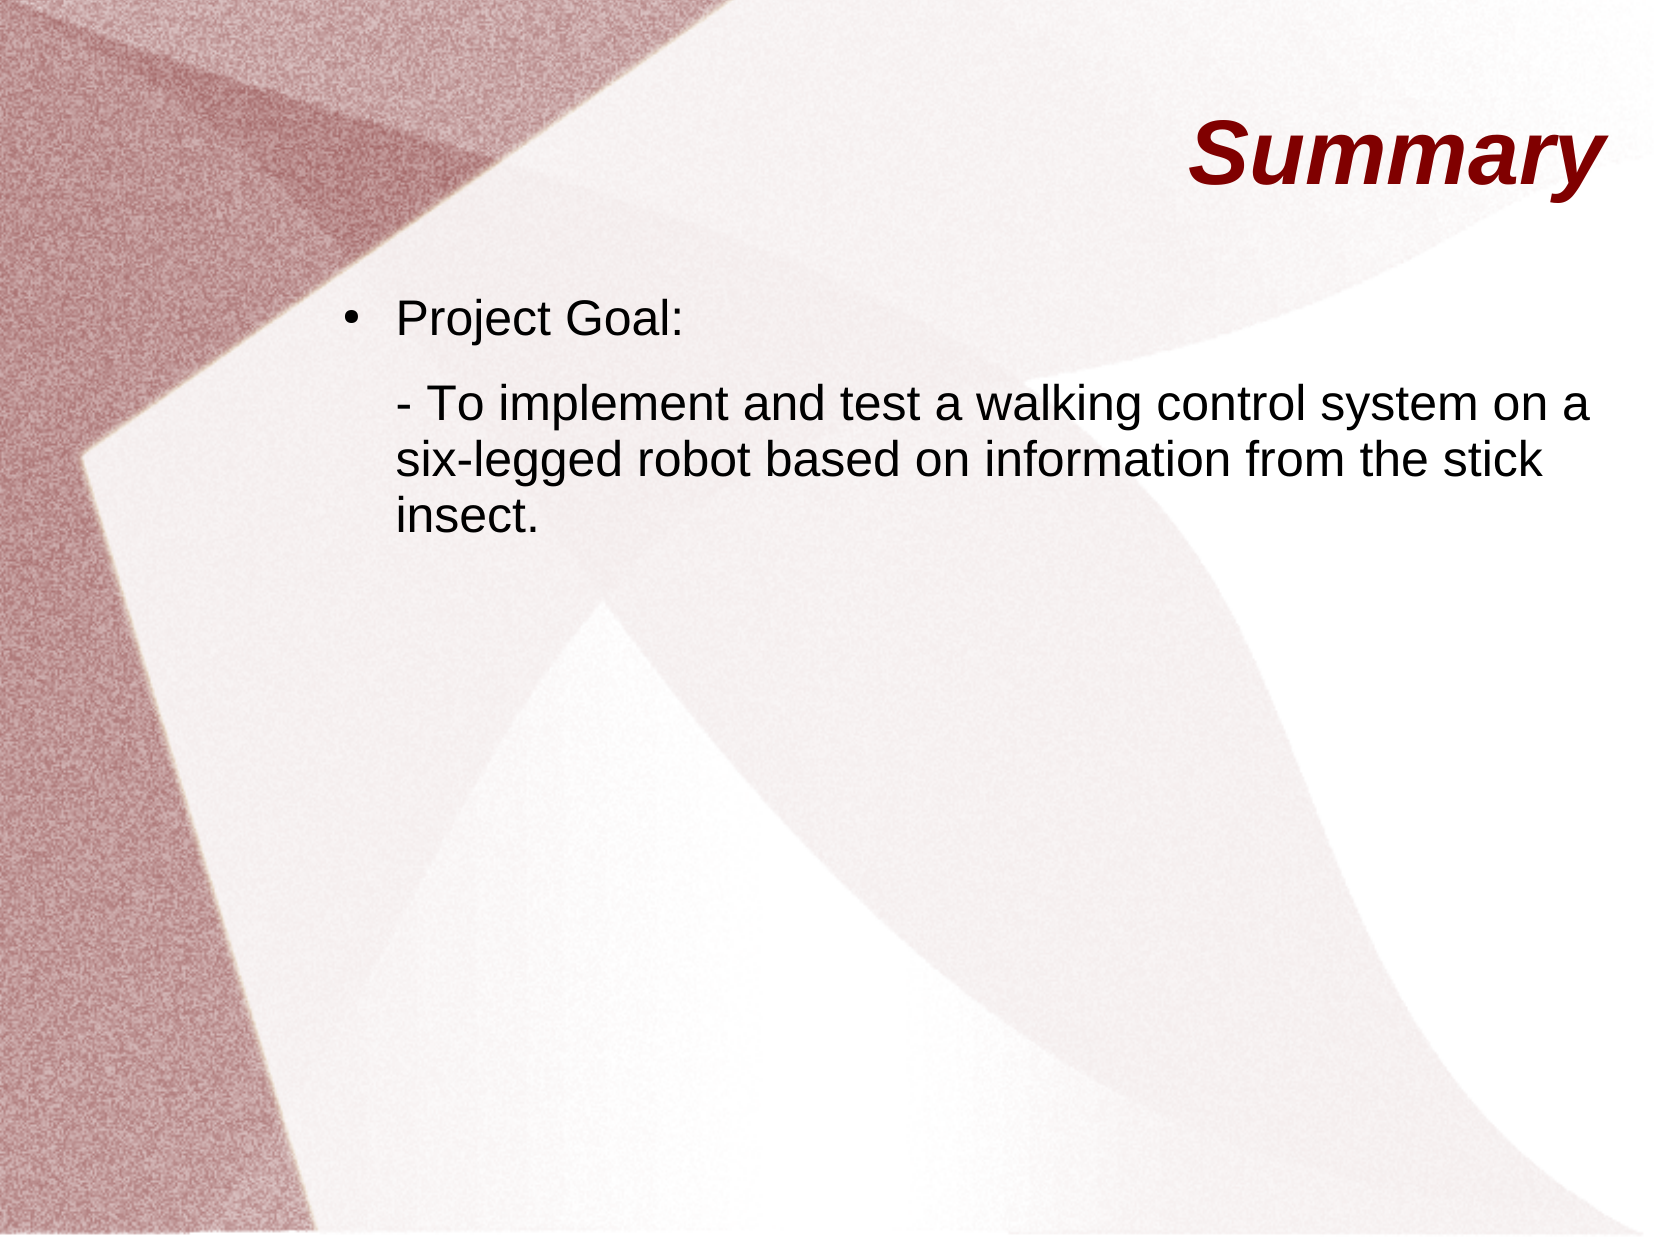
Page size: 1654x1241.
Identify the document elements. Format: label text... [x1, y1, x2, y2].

picture [0, 0, 1654, 1241]
list Project Goal: - To implement and test a walking control system on a six-legged robot based on information from the stick insect. [324, 290, 1601, 1241]
title Summary [596, 49, 1607, 257]
